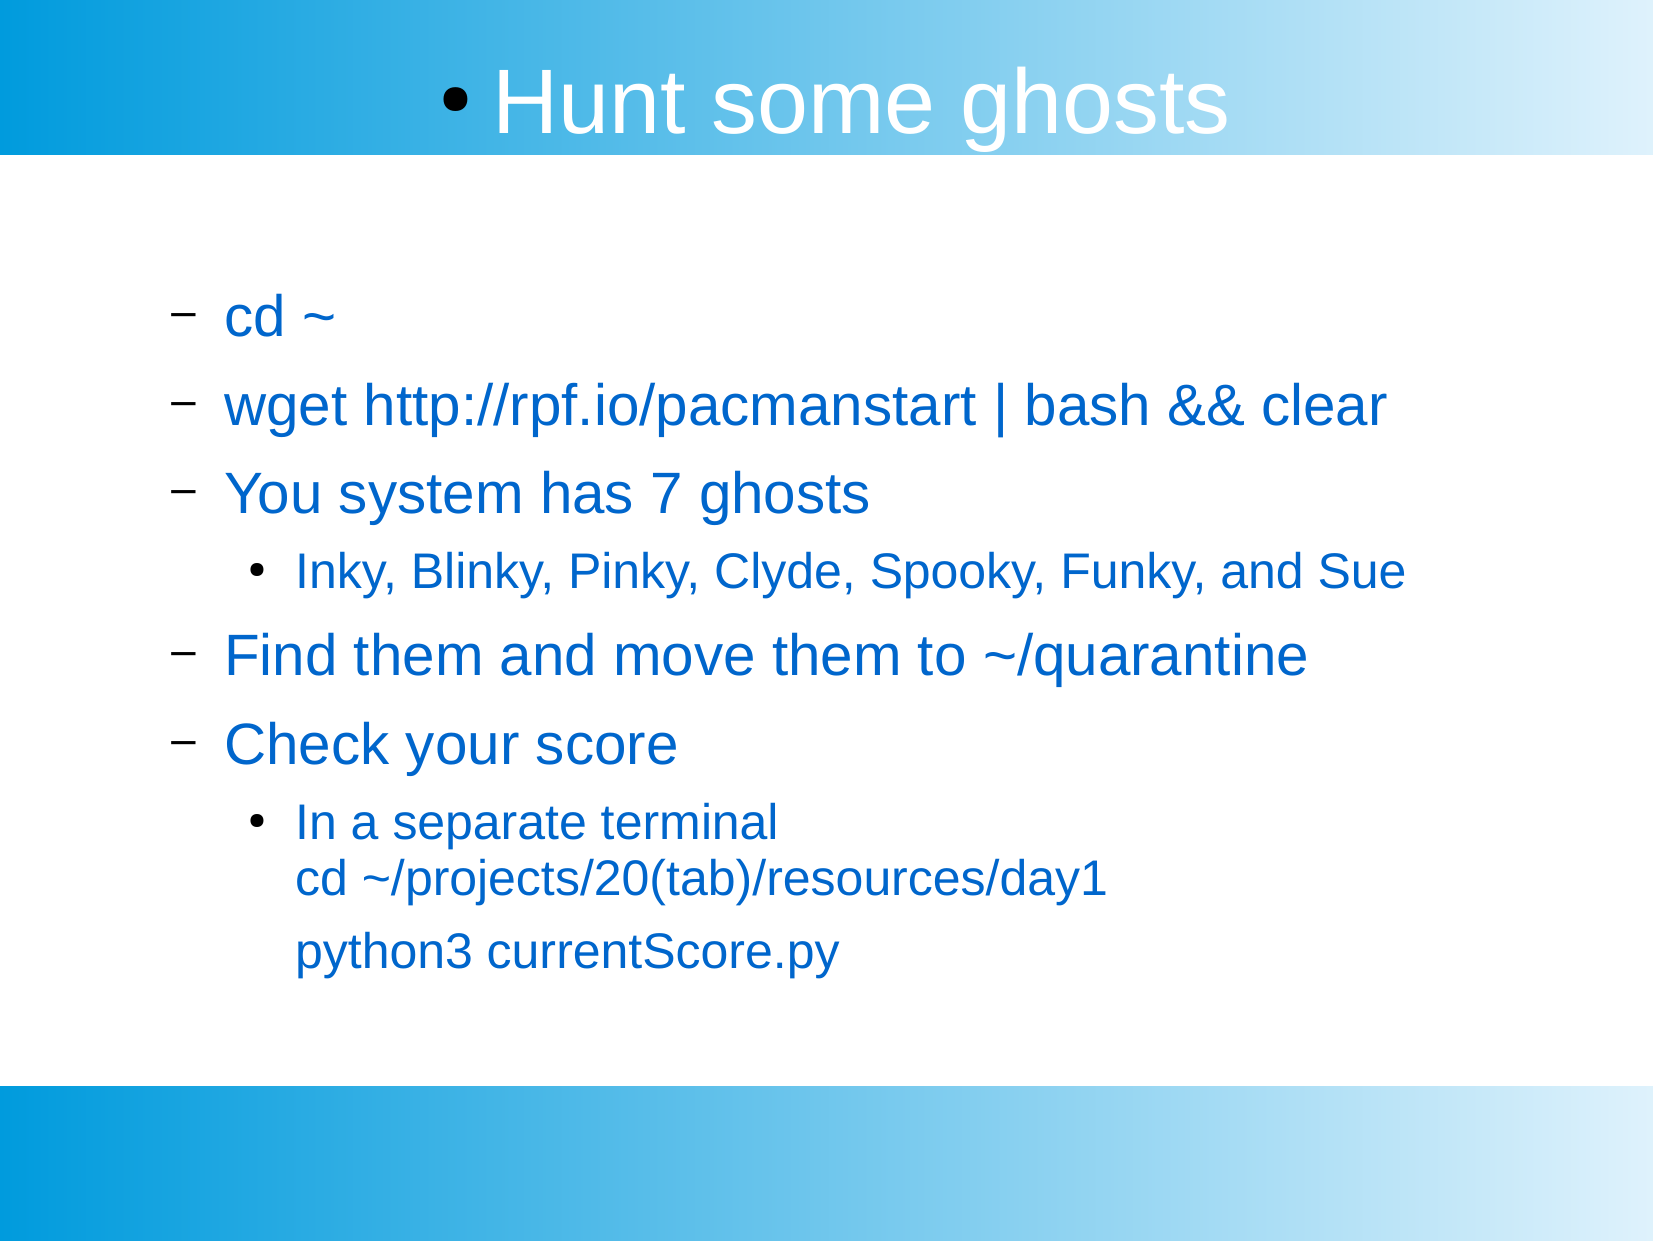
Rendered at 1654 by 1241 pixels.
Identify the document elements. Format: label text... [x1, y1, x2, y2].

title Hunt some ghosts [82, 49, 1571, 155]
list cd ~ wget http://rpf.io/pacmanstart | bash && clear You system has 7 ghosts Inky, Blinky, Pinky, Clyde, Spooky, Funky, and Sue Find them and move them to ~/quarantine Check your score In a separate terminal cd ~/projects/20(tab)/resources/day1 python3 currentScore.py [82, 195, 1571, 1010]
